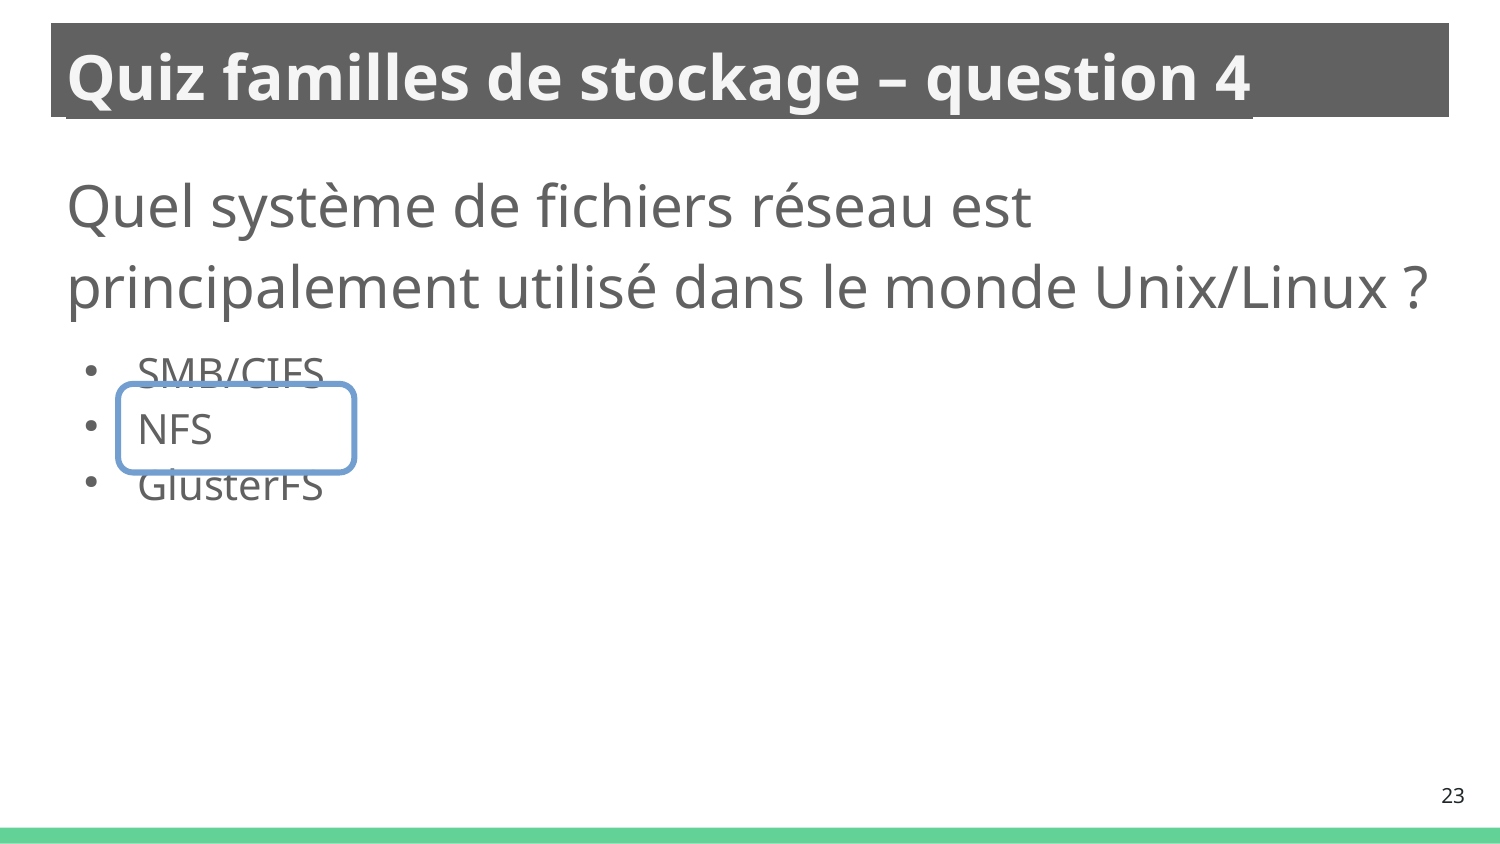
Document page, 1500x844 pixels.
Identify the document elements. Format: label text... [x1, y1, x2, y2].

slide_number <numéro> [1389, 764, 1480, 830]
title Quiz familles de stockage – question 4 [51, 23, 1449, 117]
list Quel système de fichiers réseau est principalement utilisé dans le monde Unix/Linux ? SMB/CIFS NFS GlusterFS [51, 144, 1477, 621]
